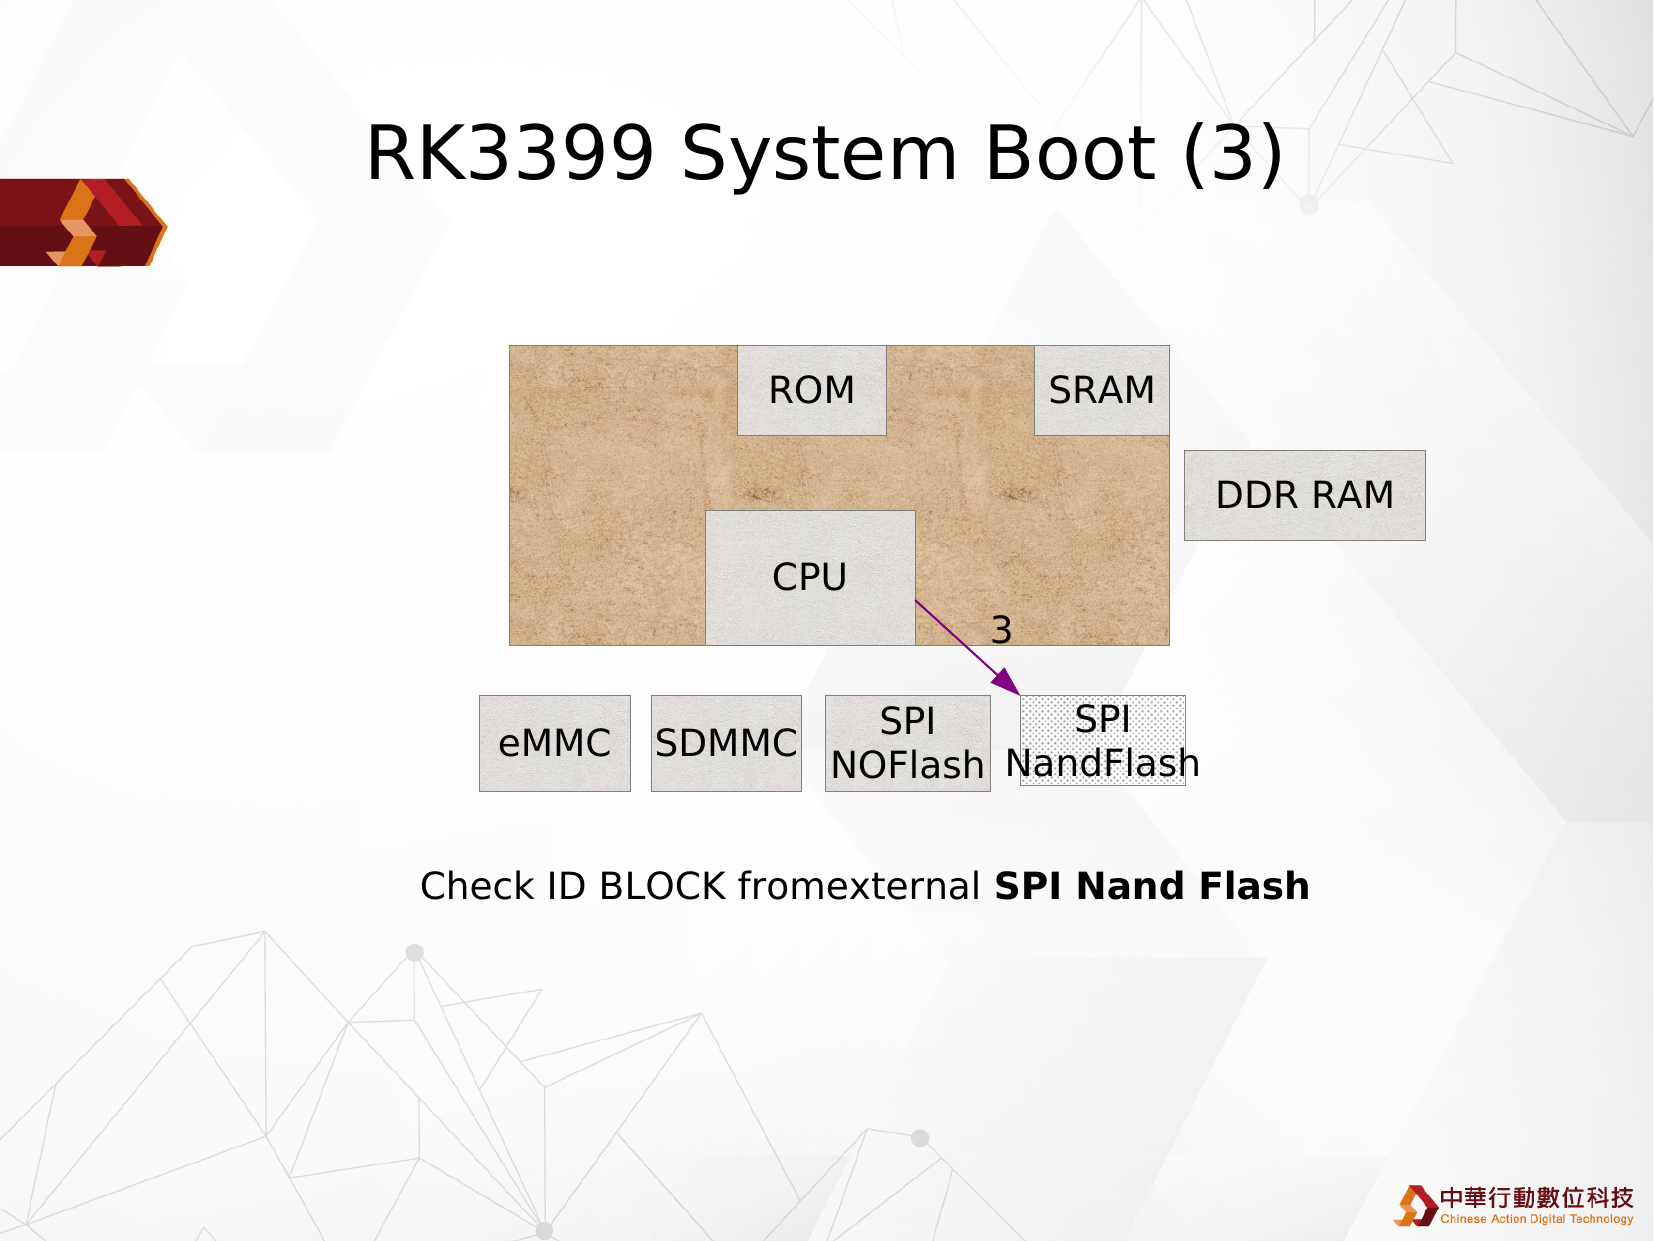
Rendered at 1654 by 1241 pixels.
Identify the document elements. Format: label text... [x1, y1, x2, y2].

text_box 3 [975, 601, 1036, 661]
text_box Check ID BLOCK fromexternal SPI Nand Flash [405, 857, 1426, 961]
text_box SPI NandFlash [1020, 695, 1186, 786]
text_box [509, 345, 1170, 646]
text_box SPI NOFlash [825, 695, 991, 792]
text_box [916, 604, 962, 646]
text_box SDMMC [651, 695, 802, 792]
text_box ROM [737, 345, 887, 436]
title RK3399 System Boot (3) [82, 49, 1570, 257]
text_box SRAM [1034, 345, 1170, 436]
picture [0, 0, 1654, 1241]
text_box DDR RAM [1184, 450, 1426, 541]
text_box CPU [705, 510, 916, 646]
text_box eMMC [479, 695, 631, 792]
